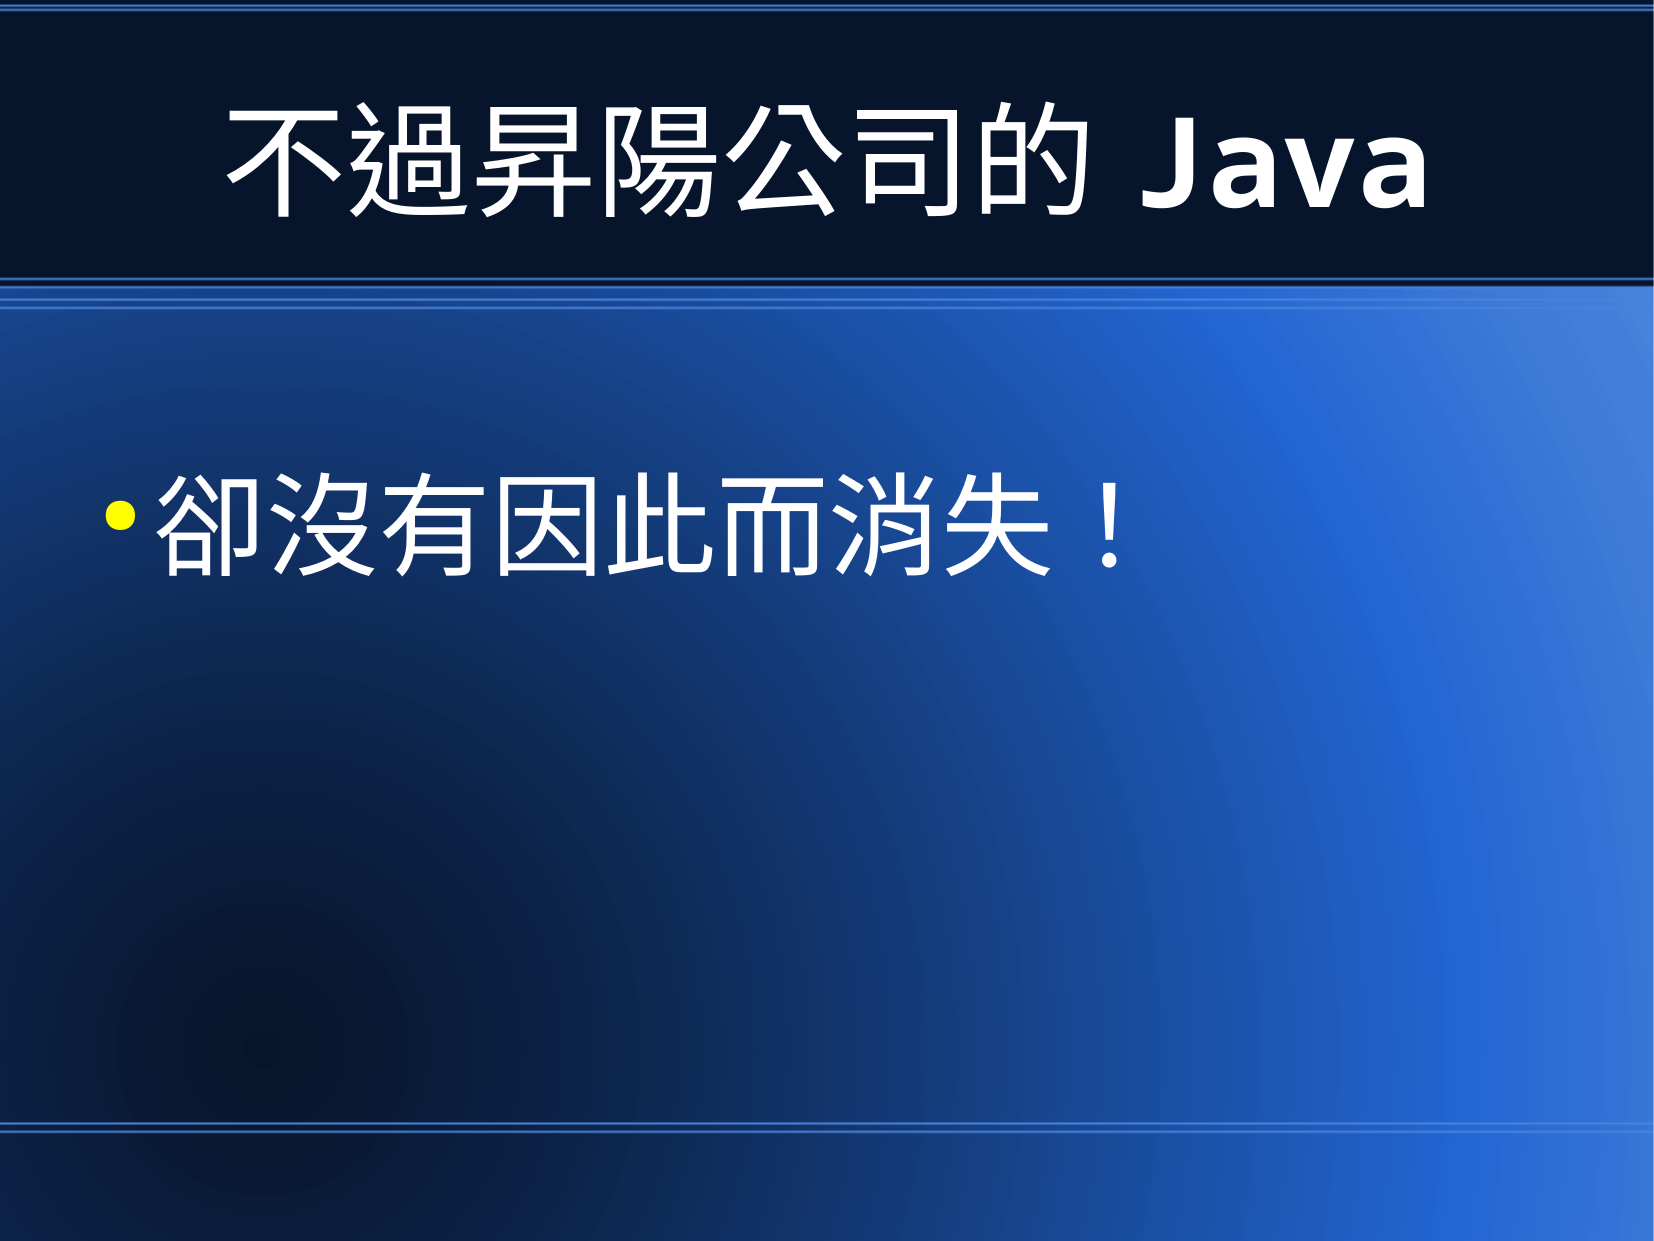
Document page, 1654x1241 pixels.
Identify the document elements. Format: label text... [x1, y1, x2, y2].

list 卻沒有因此而消失！ [82, 355, 1571, 1241]
picture [0, 0, 1654, 1241]
title 不過昇陽公司的Java [82, 49, 1571, 257]
